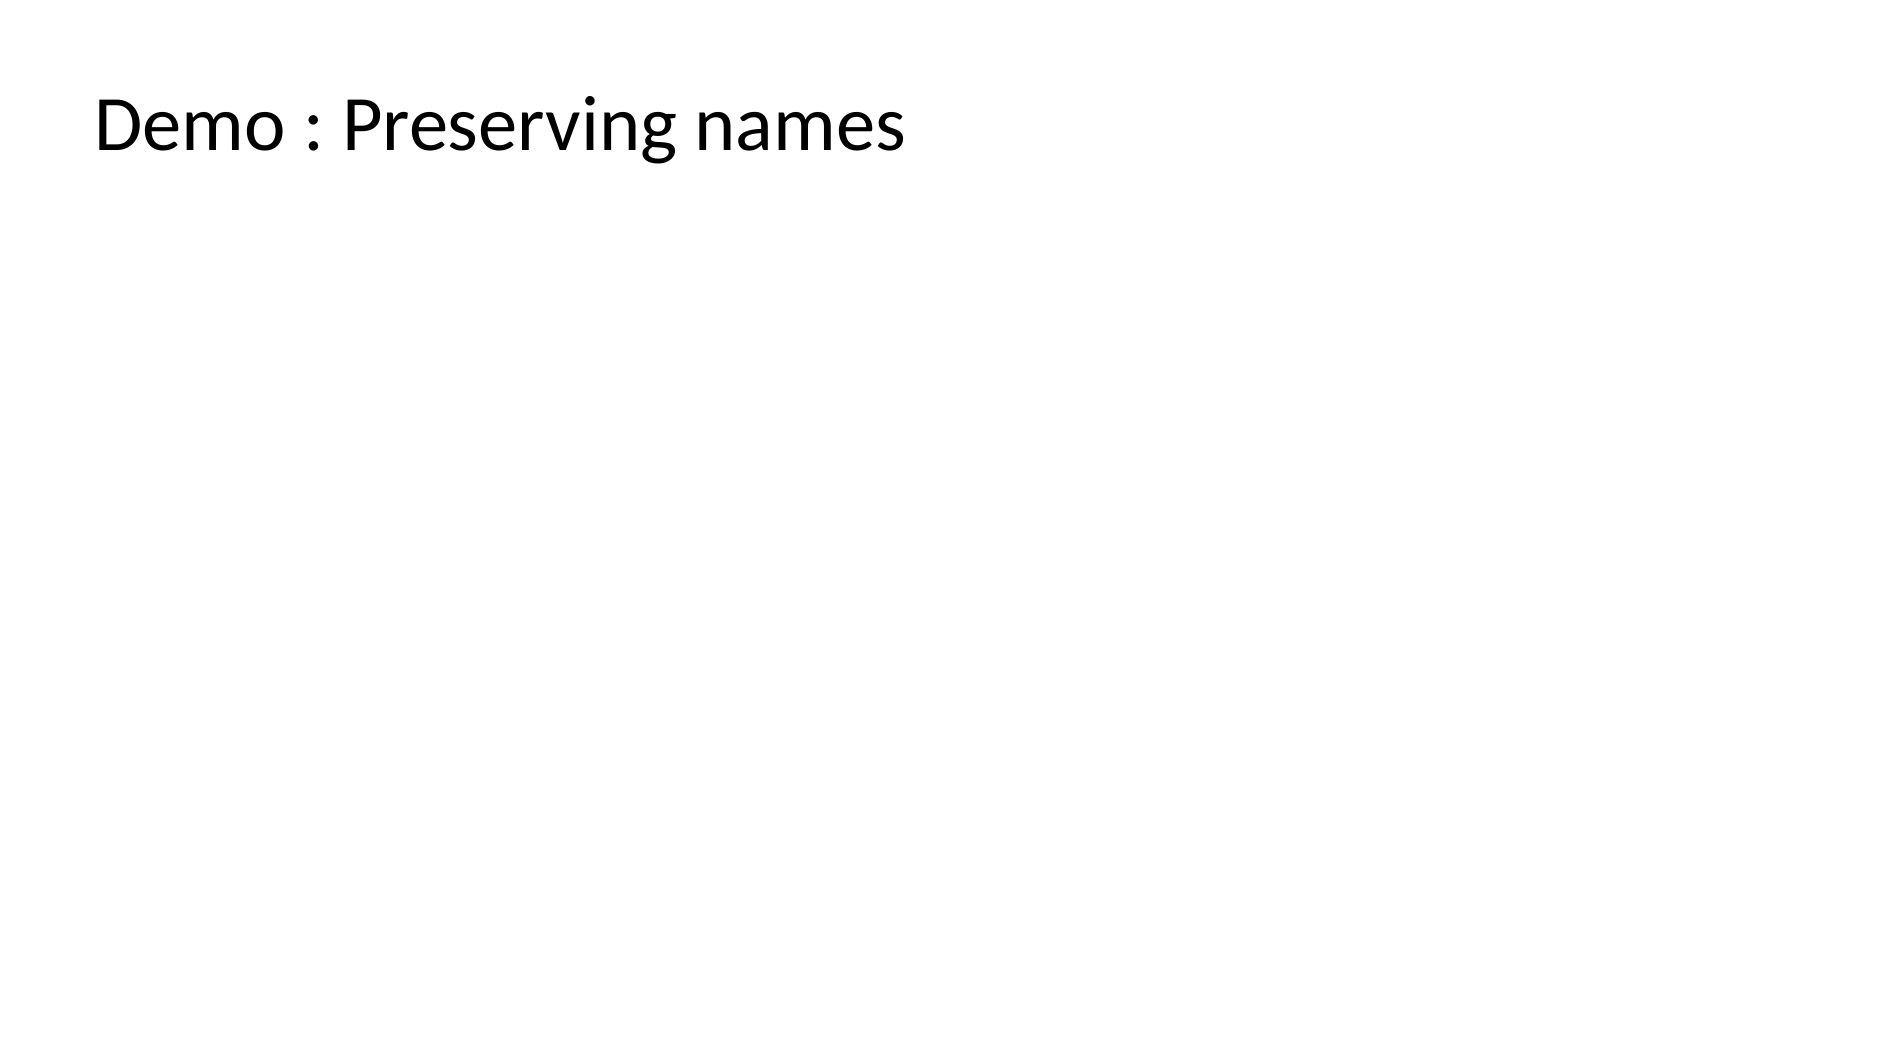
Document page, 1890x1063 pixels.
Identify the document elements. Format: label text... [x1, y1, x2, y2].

title Demo : Preserving names [94, 42, 1796, 220]
